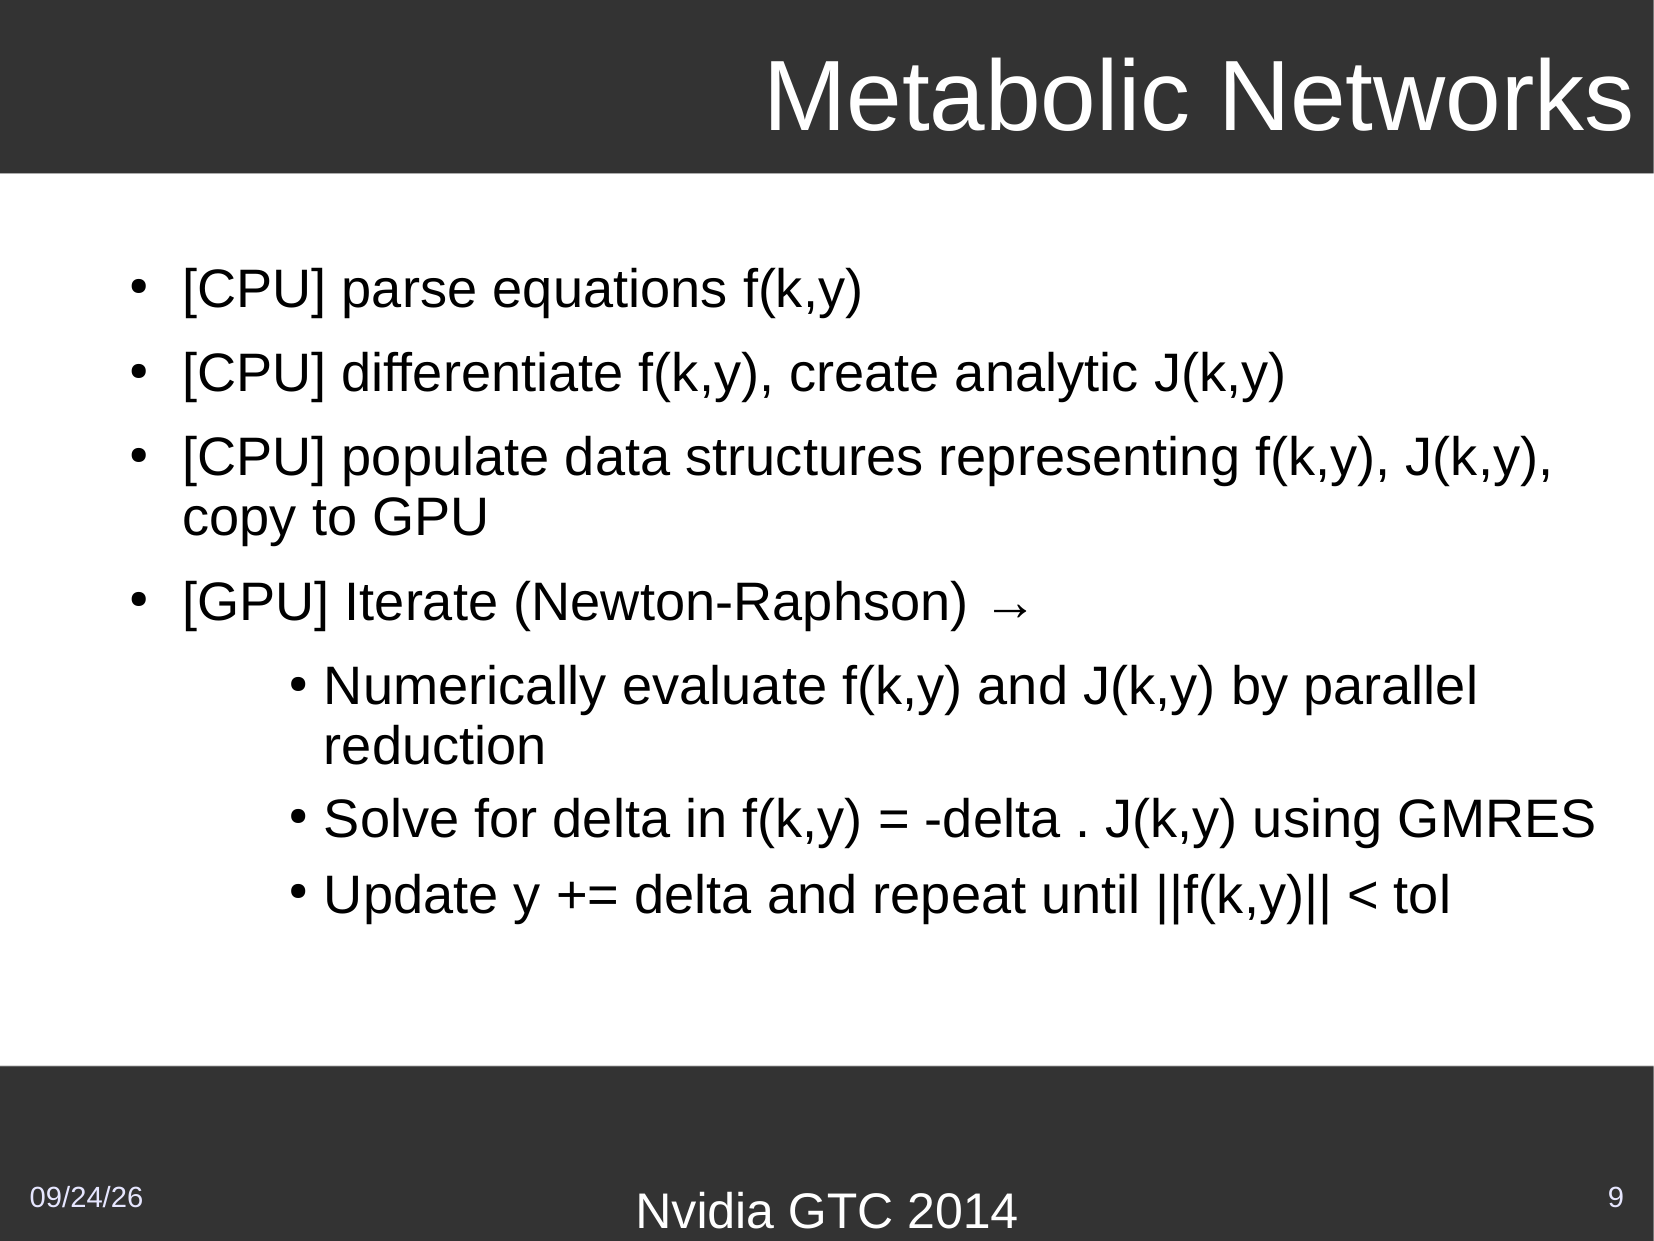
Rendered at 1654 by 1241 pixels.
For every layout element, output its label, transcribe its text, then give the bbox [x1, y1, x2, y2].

list [CPU] parse equations f(k,y) [CPU] differentiate f(k,y), create analytic J(k,y) [CPU] populate data structures representing f(k,y), J(k,y), copy to GPU [GPU] Iterate (Newton-Raphson) → Numerically evaluate f(k,y) and J(k,y) by parallel reduction Solve for delta in f(k,y) = -delta . J(k,y) using GMRES Update y += delta and repeat until ||f(k,y)|| < tol [40, 258, 1636, 978]
text_box Nvidia GTC 2014 [29, 1182, 1625, 1239]
title Metabolic Networks [40, 11, 1636, 181]
picture [0, 0, 1654, 1241]
